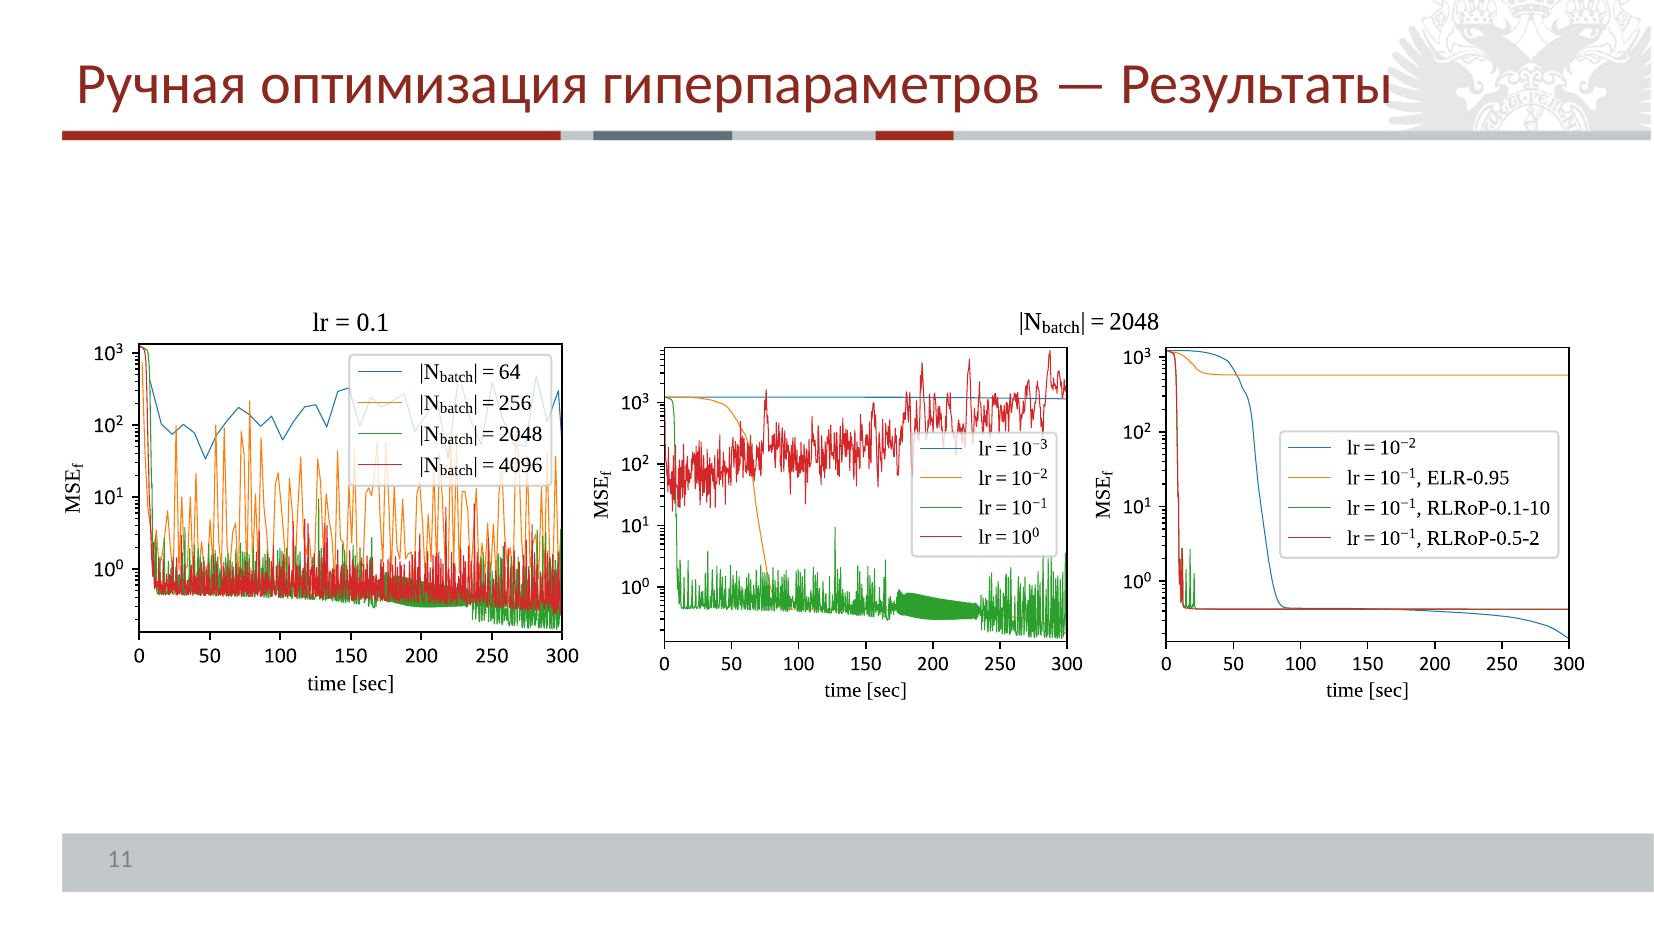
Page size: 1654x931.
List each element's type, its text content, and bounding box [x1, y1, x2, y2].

picture [0, 0, 1654, 931]
title Ручная оптимизация гиперпараметров — Результаты [76, 48, 1565, 130]
